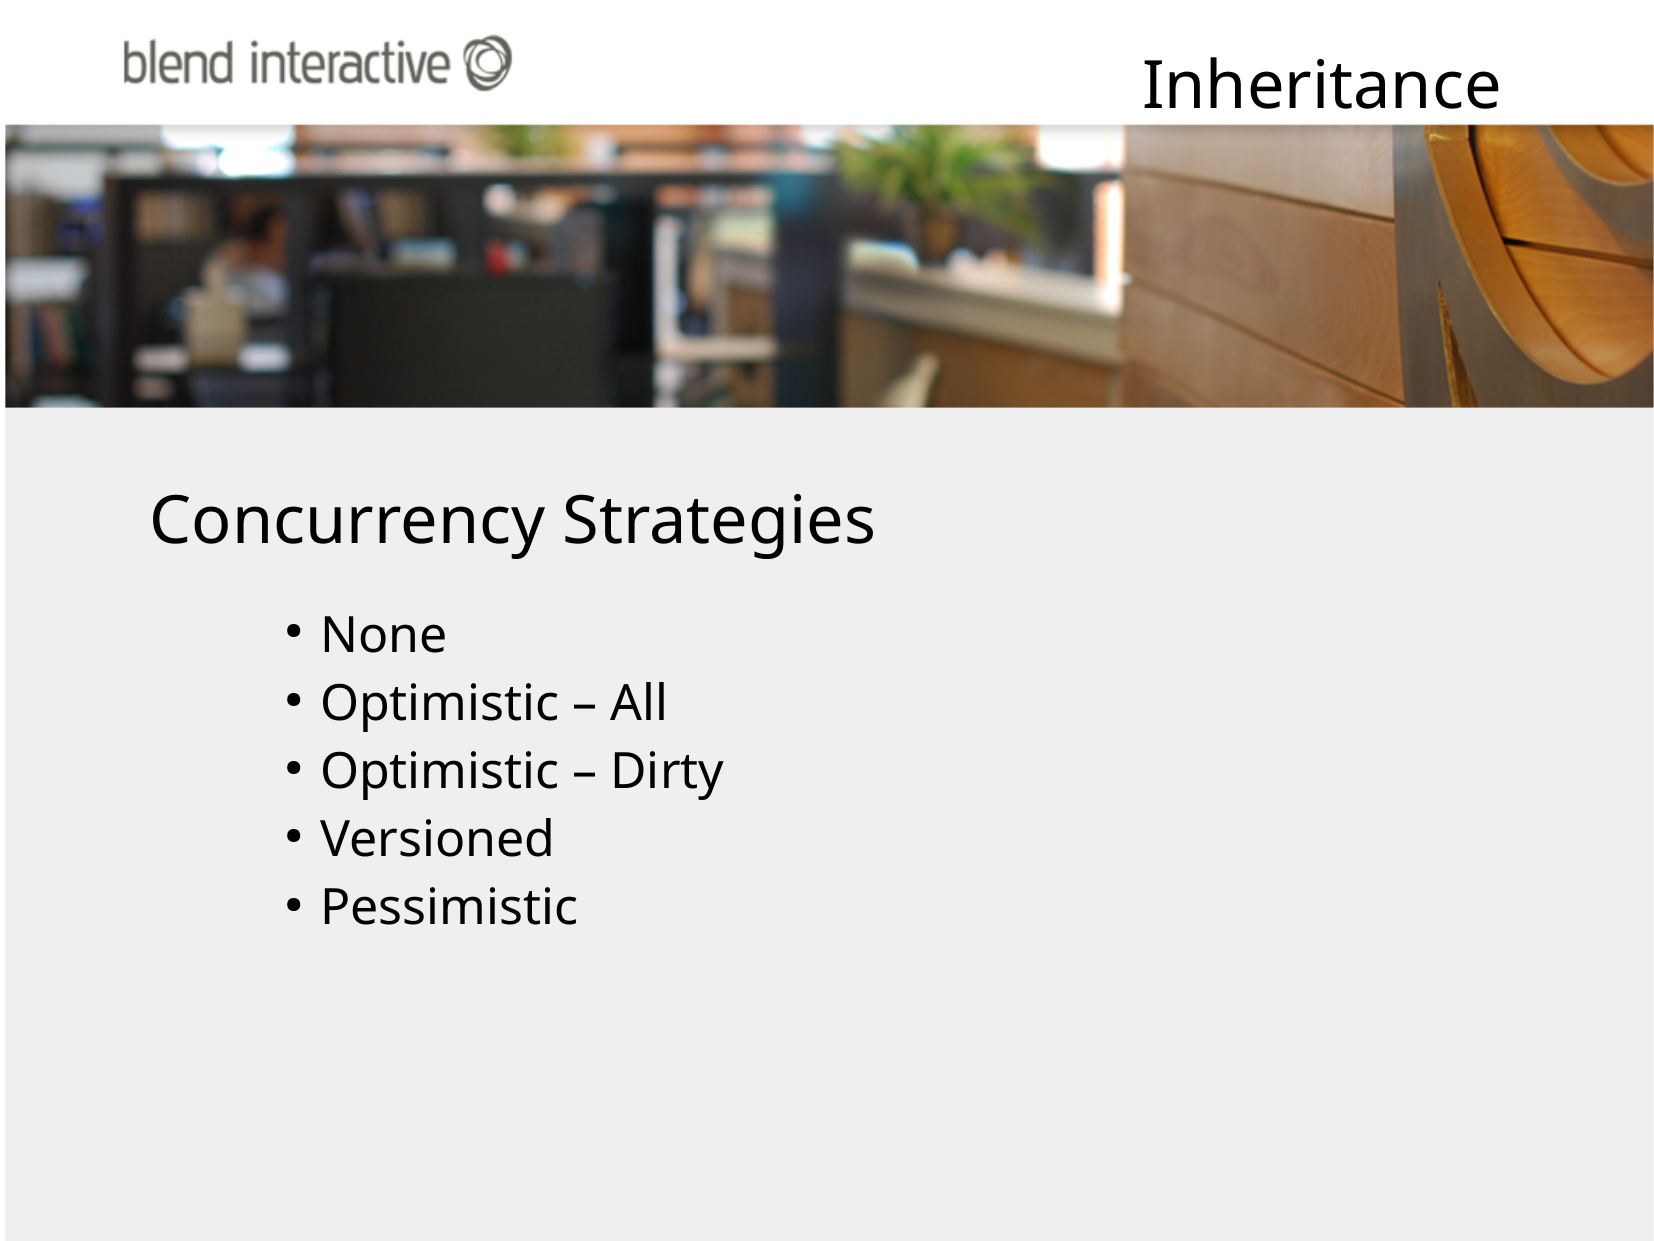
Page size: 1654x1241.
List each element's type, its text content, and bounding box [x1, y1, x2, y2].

text_box Inheritance [1127, 30, 1479, 125]
picture [5, 4, 1654, 1241]
text_box Concurrency Strategies [135, 465, 823, 561]
text_box None Optimistic – All Optimistic – Dirty Versioned Pessimistic [270, 591, 1411, 1186]
